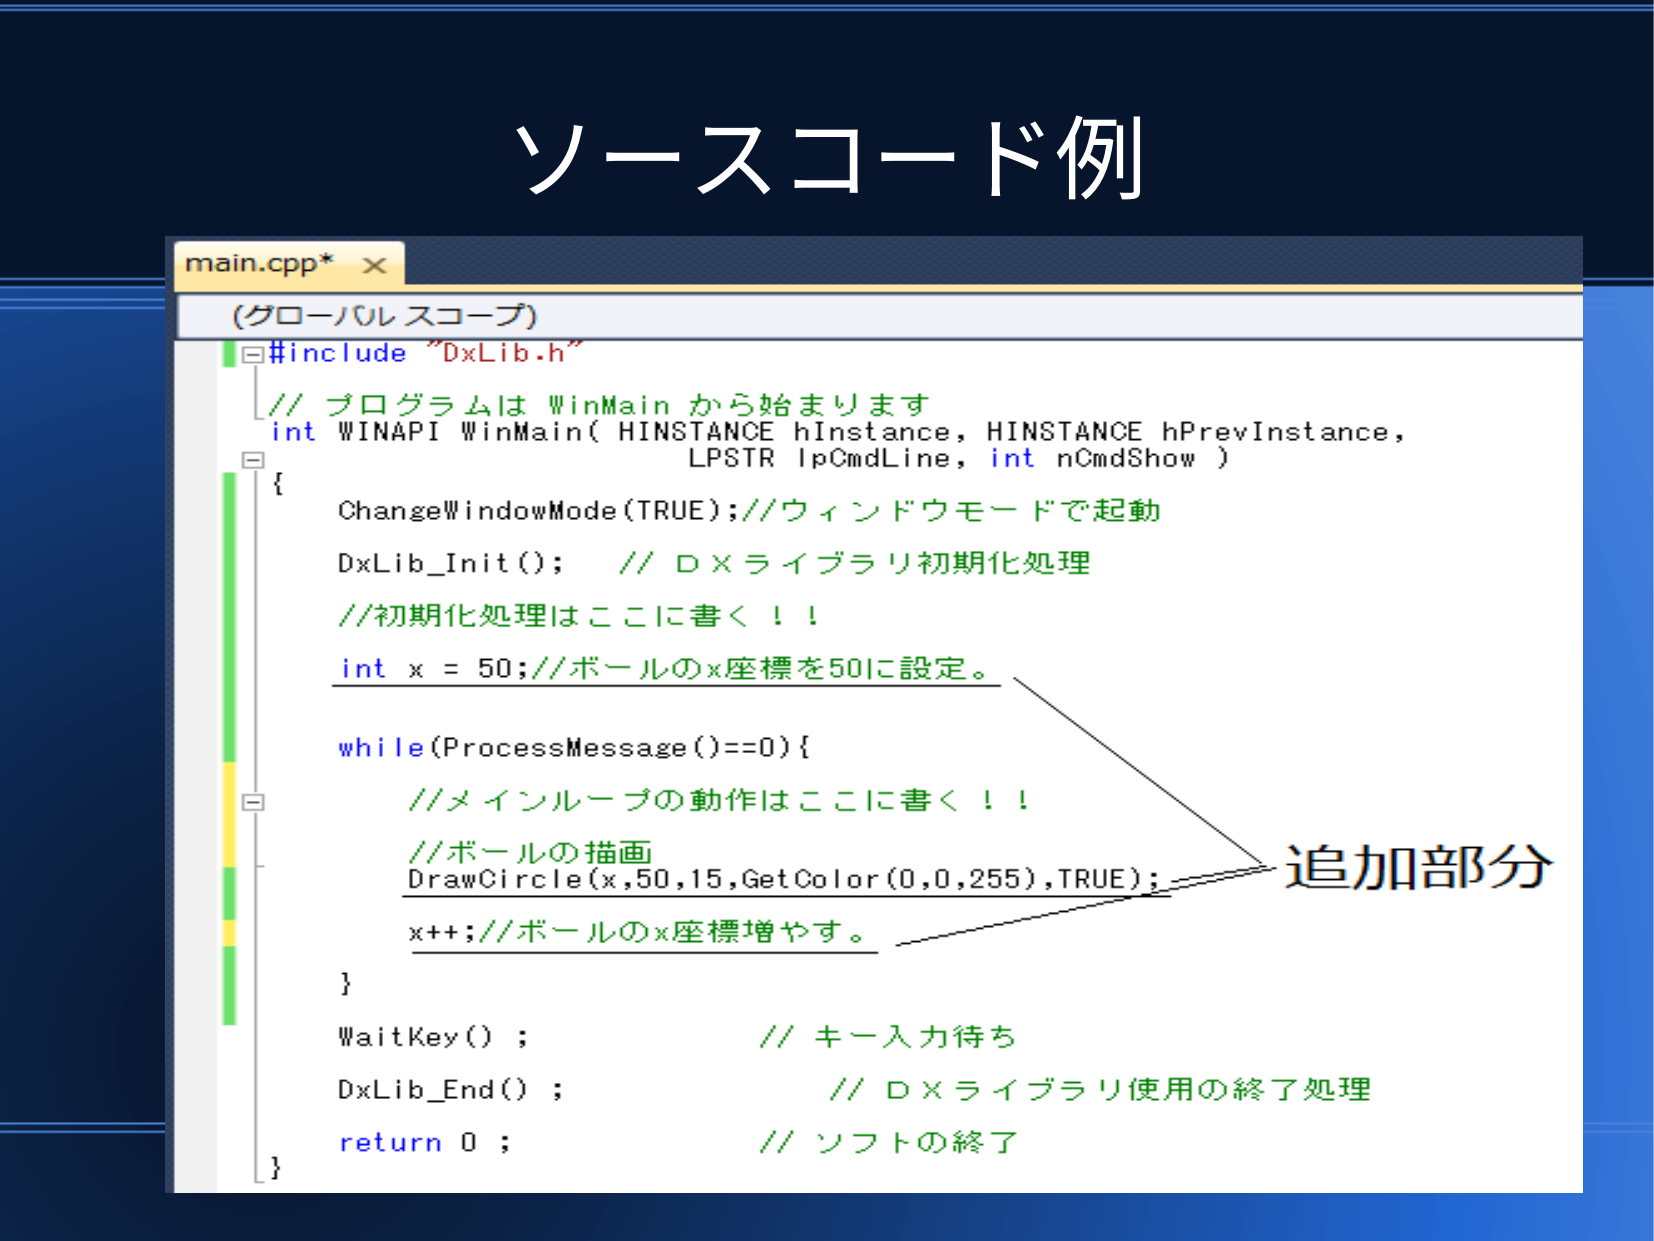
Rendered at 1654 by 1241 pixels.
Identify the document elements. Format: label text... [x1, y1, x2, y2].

picture [0, 0, 1654, 1241]
title ソースコード例 [82, 49, 1571, 257]
